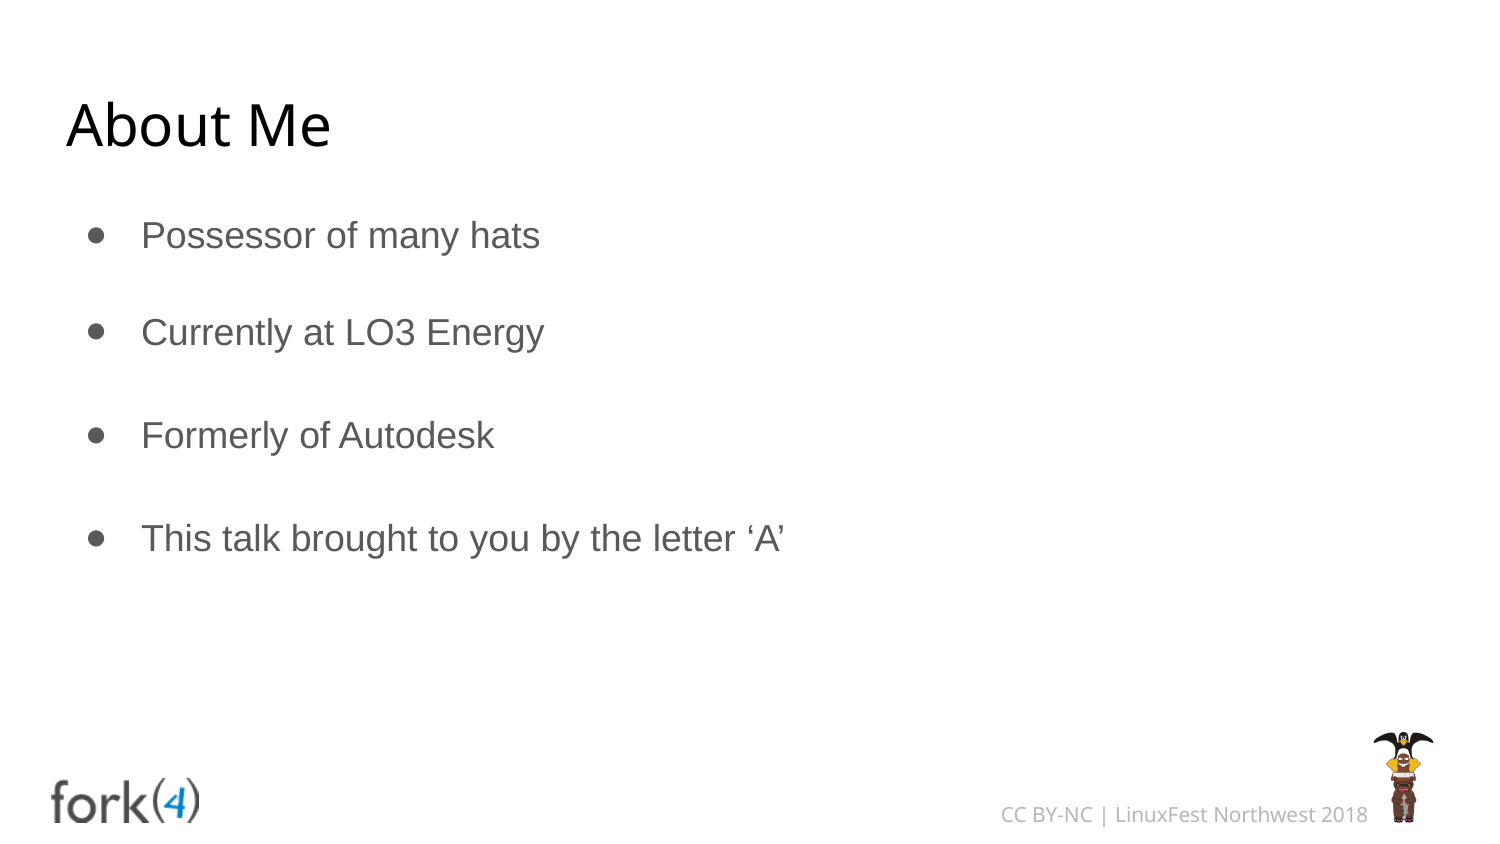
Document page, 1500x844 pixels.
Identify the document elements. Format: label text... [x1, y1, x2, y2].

picture [51, 778, 199, 823]
text_box Possessor of many hats Currently at LO3 Energy Formerly of Autodesk This talk brought to you by the letter ‘A’ [51, 188, 1449, 750]
title About Me [51, 72, 1449, 167]
picture [1358, 750, 1449, 823]
